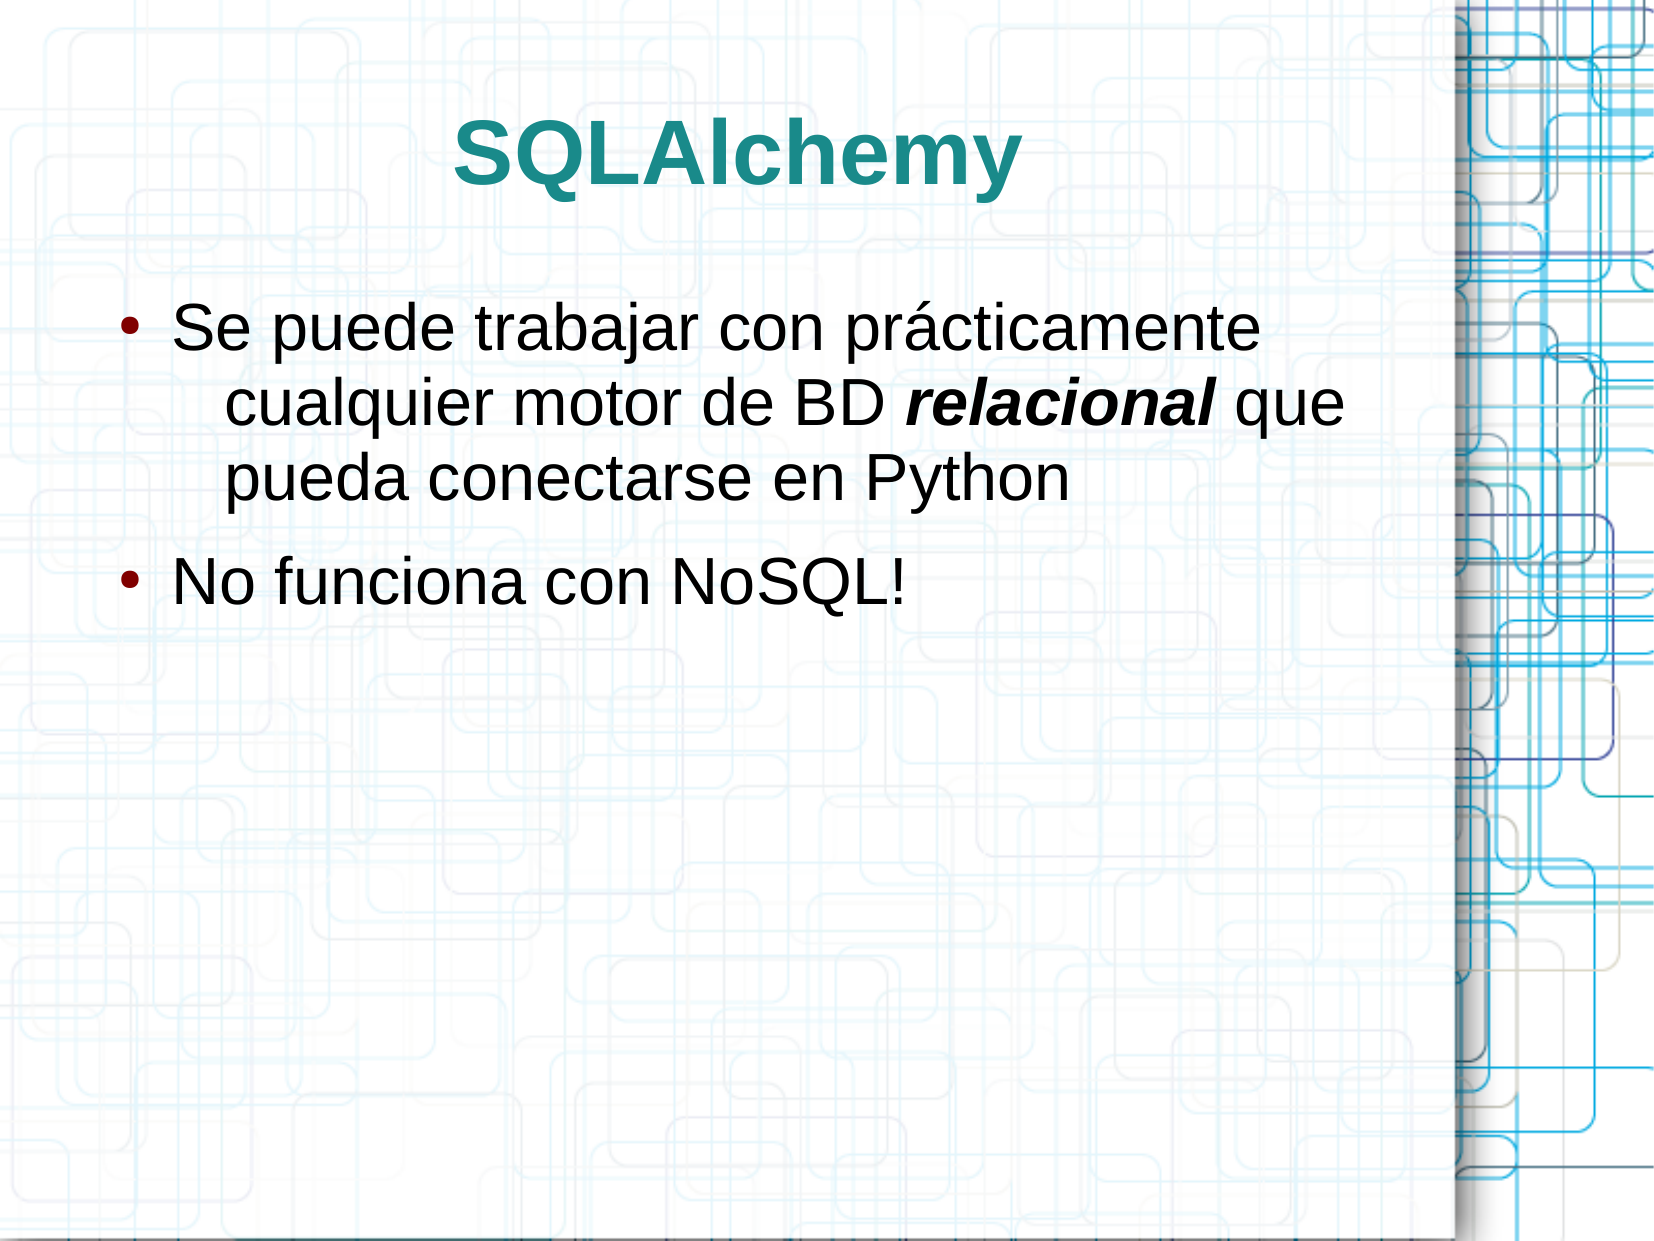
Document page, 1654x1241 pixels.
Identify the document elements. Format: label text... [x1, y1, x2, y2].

picture [0, 0, 1654, 1241]
list Se puede trabajar con prácticamente cualquier motor de BD relacional que pueda conectarse en Python No funciona con NoSQL! [82, 290, 1418, 1010]
title SQLAlchemy [59, 49, 1418, 257]
